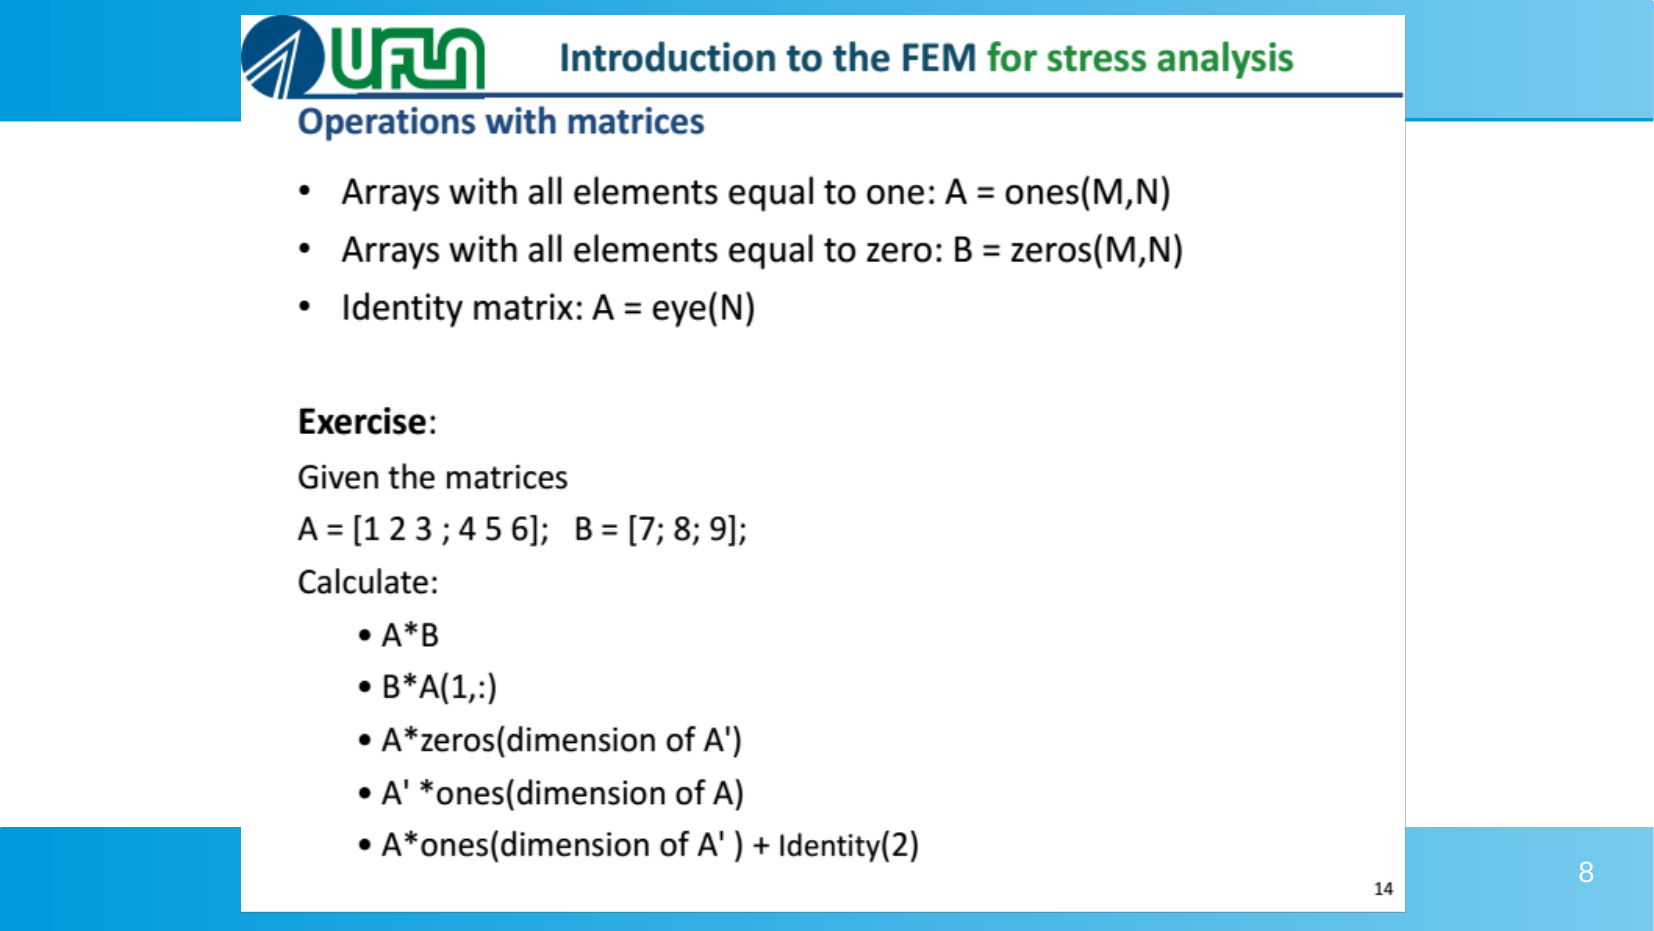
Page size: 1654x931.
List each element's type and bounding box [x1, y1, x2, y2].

picture [241, 15, 1409, 914]
